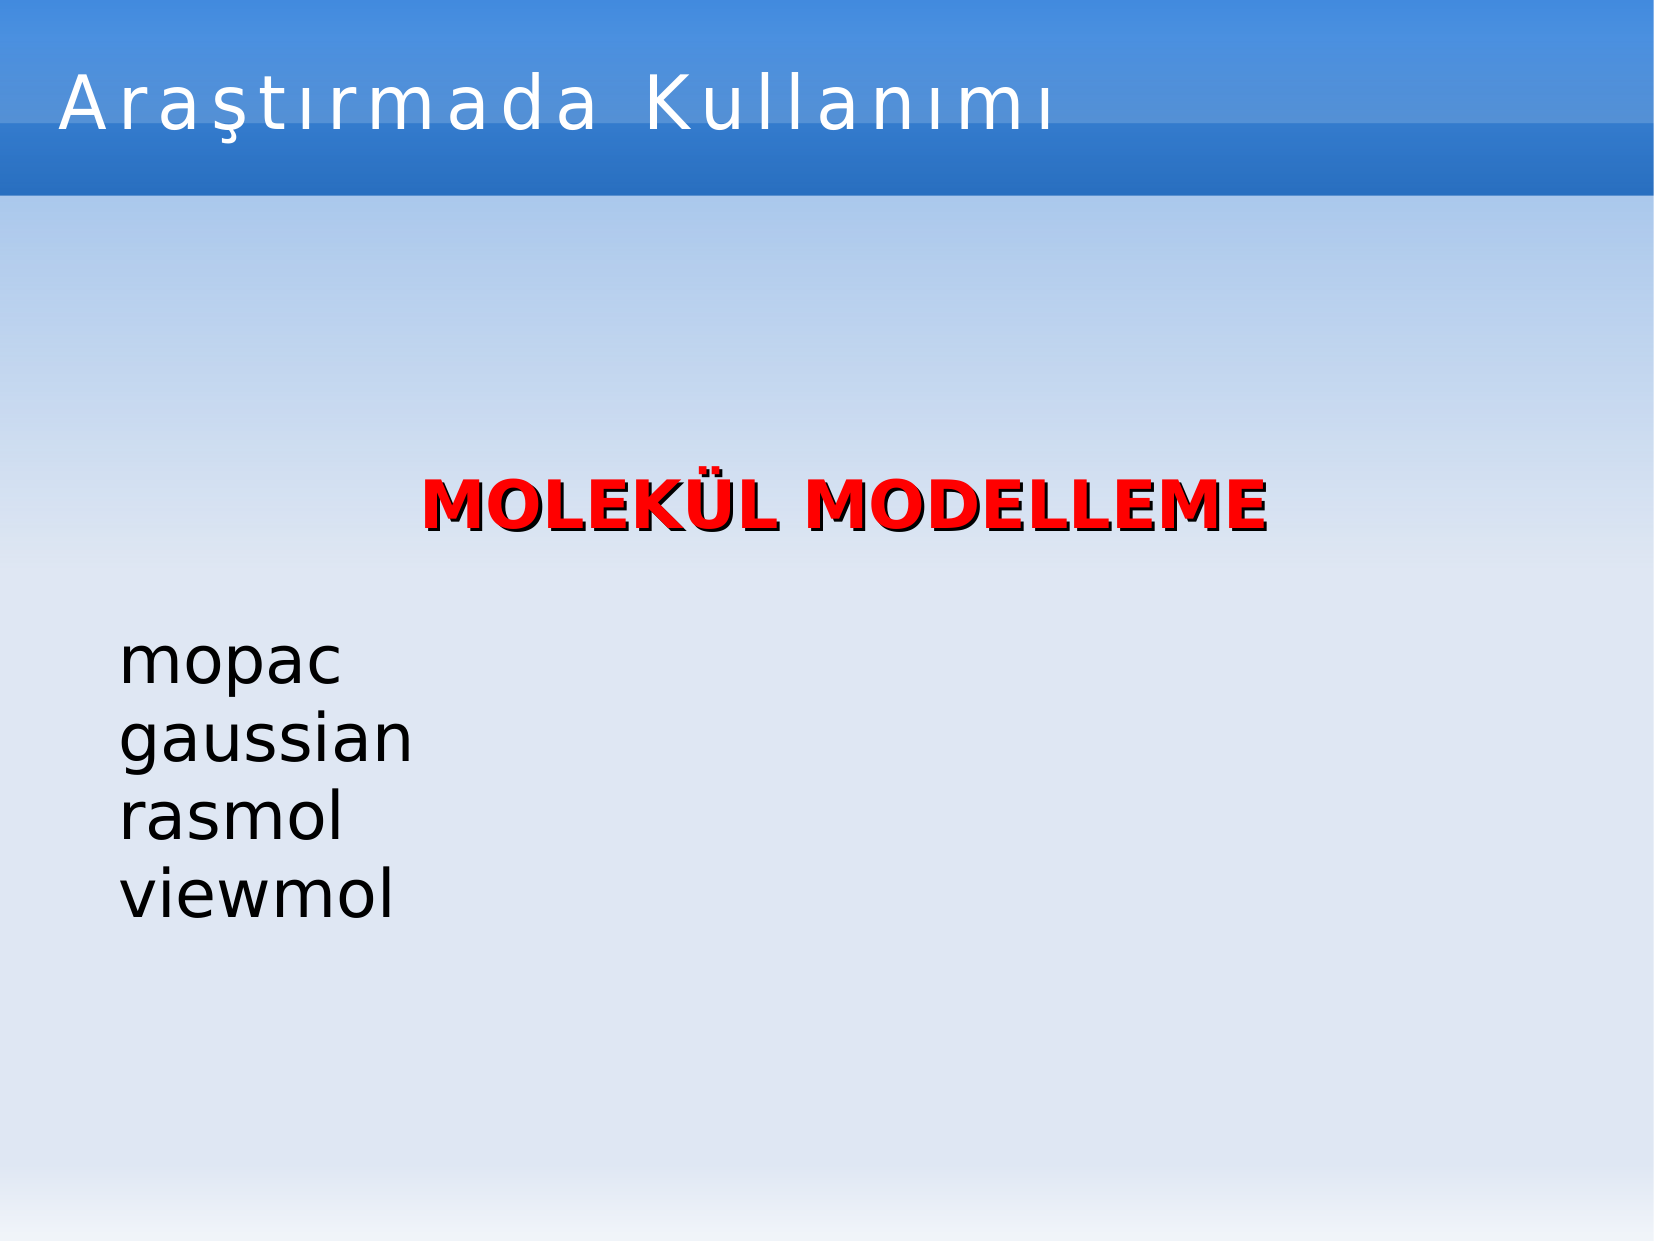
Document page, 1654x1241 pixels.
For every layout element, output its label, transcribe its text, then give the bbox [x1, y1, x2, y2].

picture [0, 0, 1654, 1241]
title Araştırmada Kullanımı [59, 36, 1270, 171]
subtitle MOLEKÜL MODELLEME mopac gaussian rasmol viewmol [82, 297, 1571, 1102]
